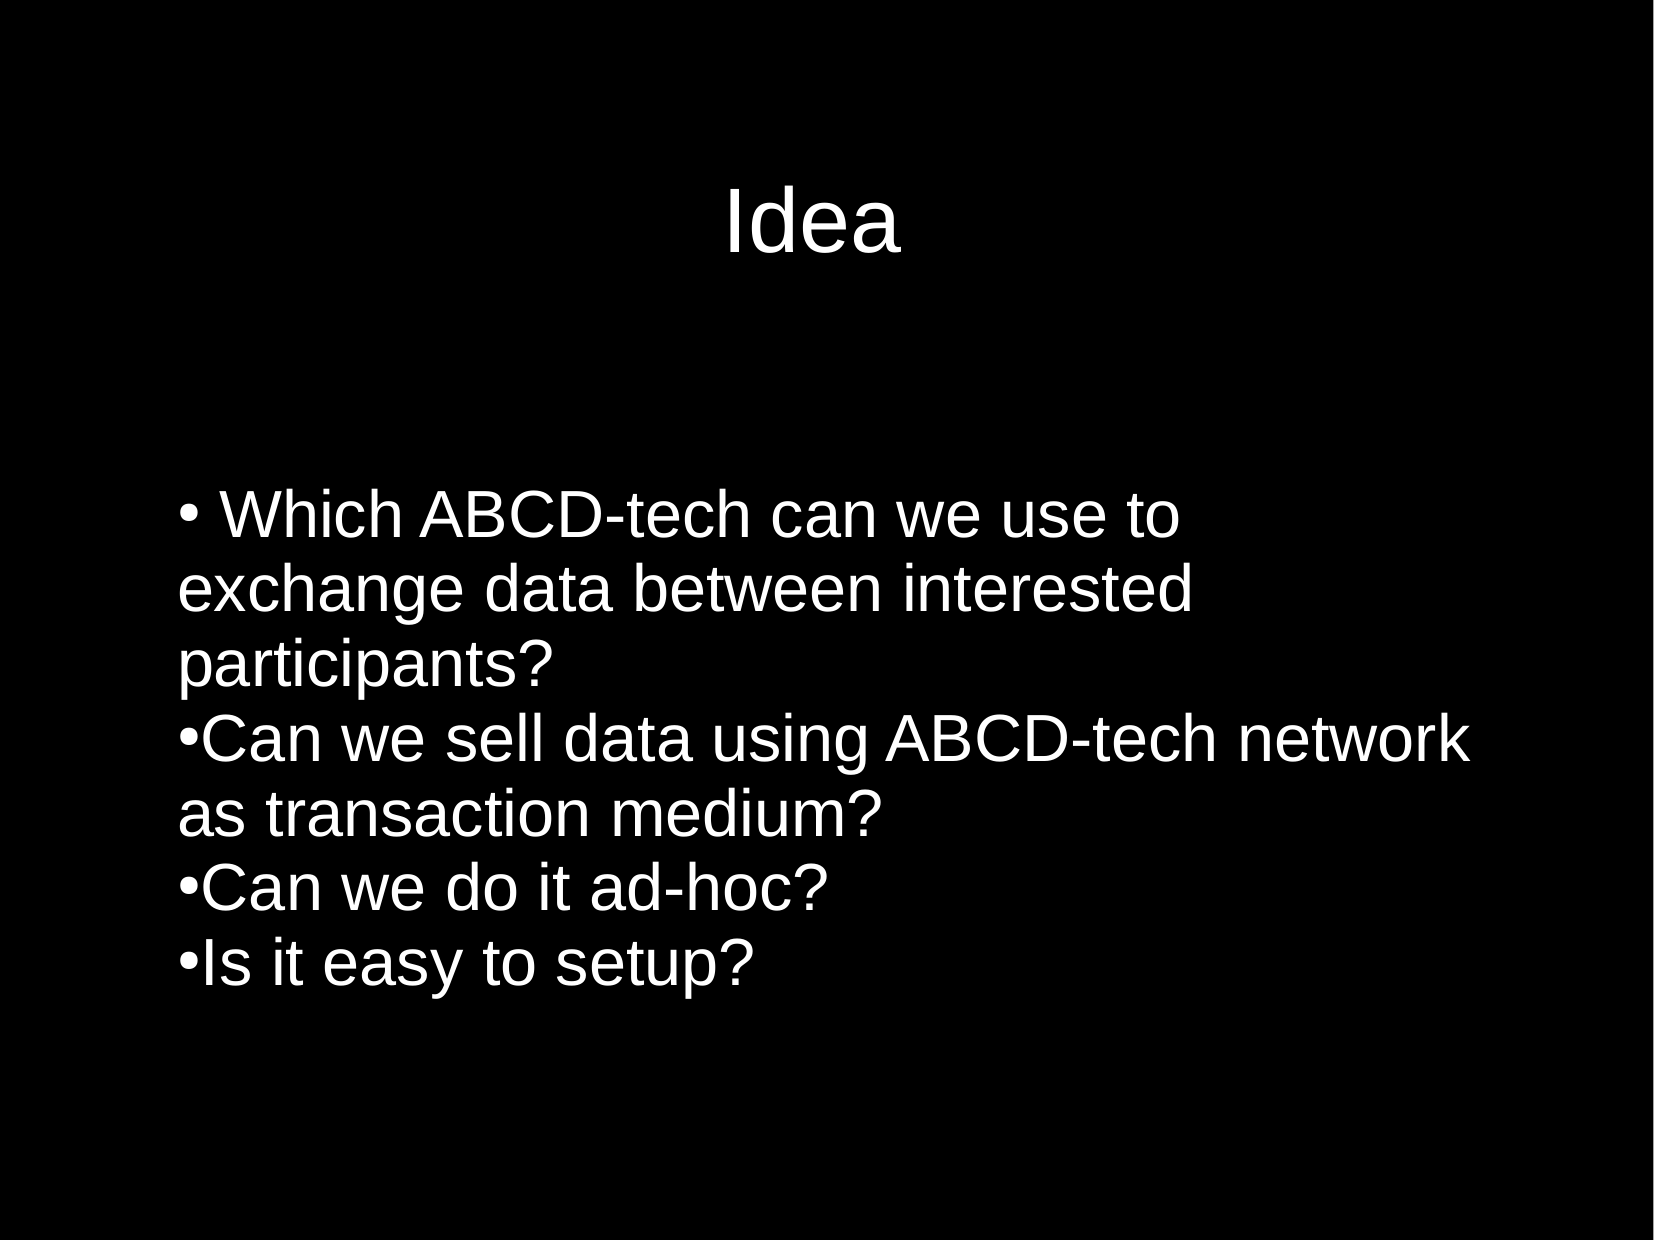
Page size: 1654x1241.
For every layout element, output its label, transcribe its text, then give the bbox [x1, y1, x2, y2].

title Idea [118, 117, 1506, 325]
subtitle Which ABCD-tech can we use to exchange data between interested participants? Can we sell data using ABCD-tech network as transaction medium? Can we do it ad-hoc? Is it easy to setup? [177, 383, 1477, 1093]
